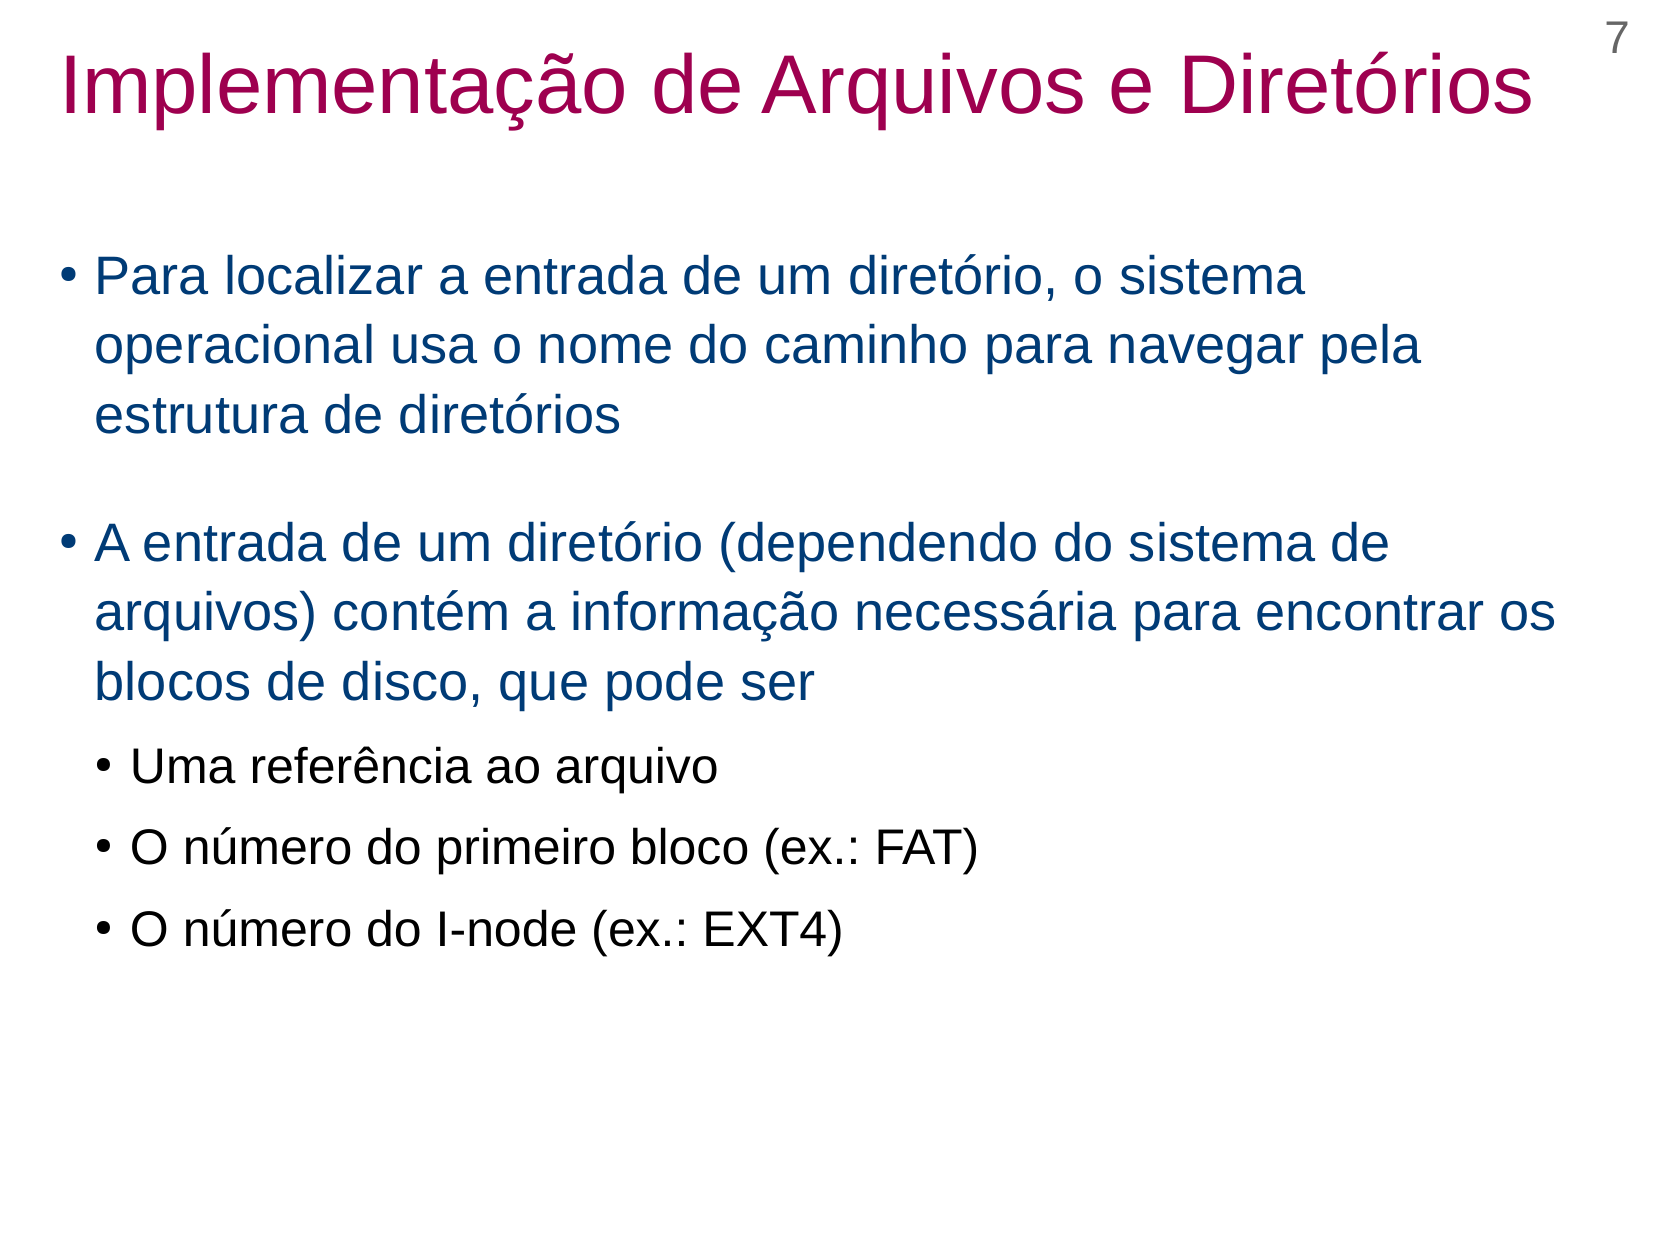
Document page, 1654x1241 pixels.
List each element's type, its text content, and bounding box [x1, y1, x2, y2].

list Para localizar a entrada de um diretório, o sistema operacional usa o nome do caminho para navegar pela estrutura de diretórios A entrada de um diretório (dependendo do sistema de arquivos) contém a informação necessária para encontrar os blocos de disco, que pode ser Uma referência ao arquivo O número do primeiro bloco (ex.: FAT) O número do I-node (ex.: EXT4) [59, 236, 1595, 1211]
title Implementação de Arquivos e Diretórios [59, 29, 1595, 148]
